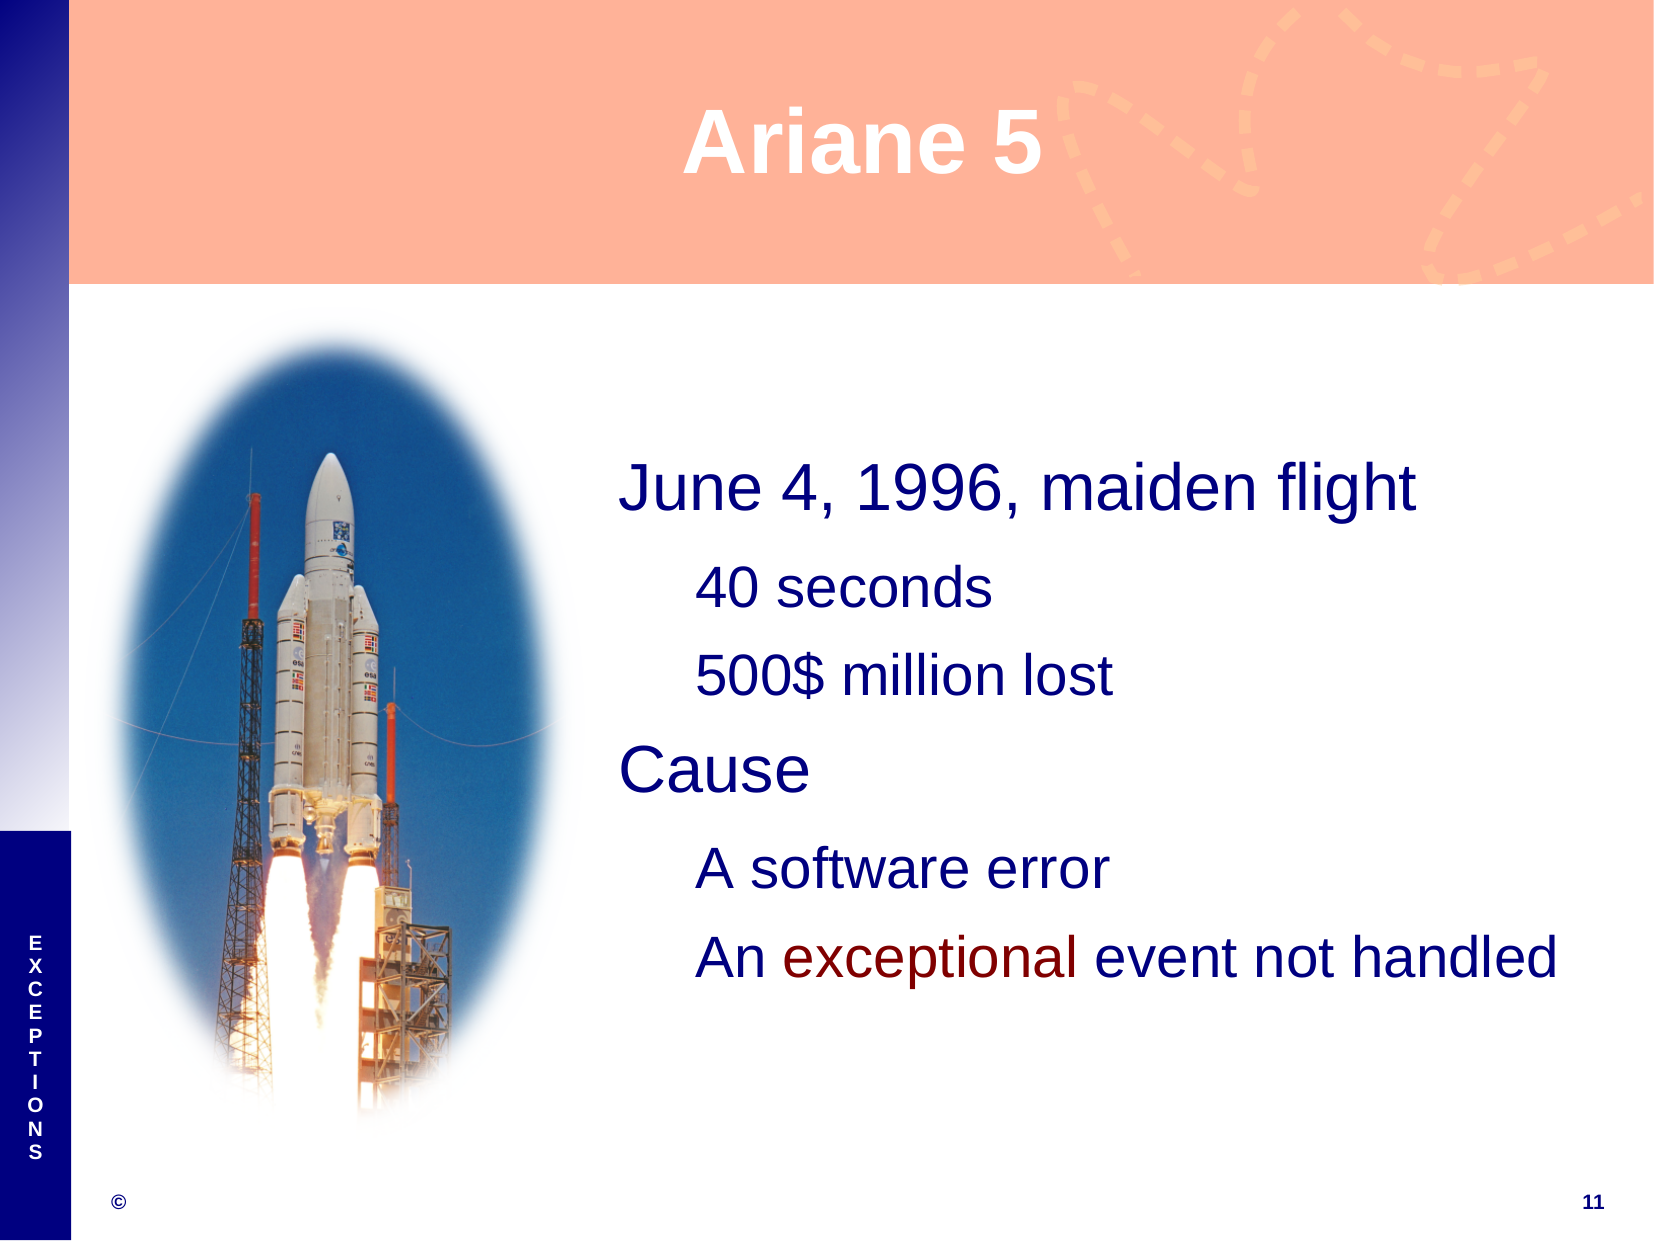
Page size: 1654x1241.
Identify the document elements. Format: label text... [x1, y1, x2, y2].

title Ariane 5 [72, 37, 1654, 246]
text_box E X C E P T I O N S [0, 830, 71, 1241]
list June 4, 1996, maiden flight 40 seconds 500$ million lost Cause A software error An exceptional event not handled [601, 449, 1613, 989]
picture [84, 307, 585, 1139]
